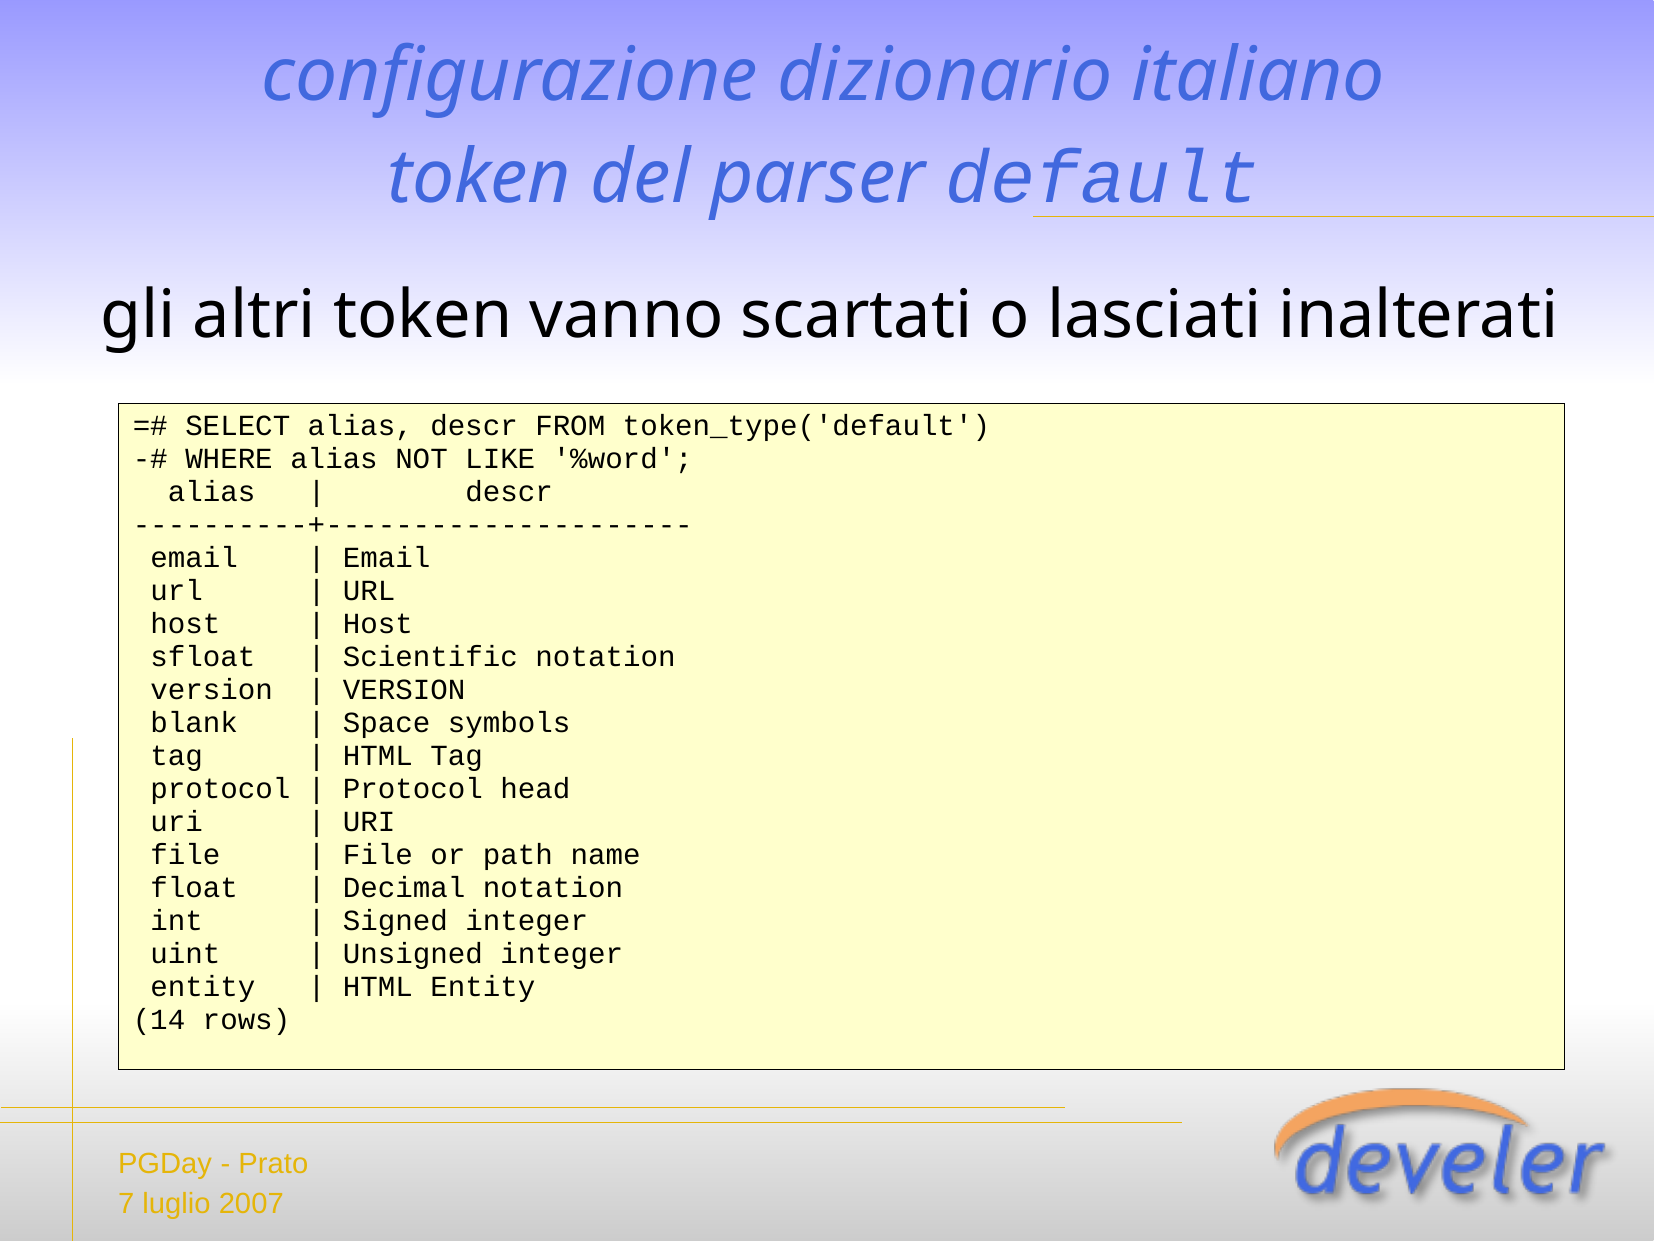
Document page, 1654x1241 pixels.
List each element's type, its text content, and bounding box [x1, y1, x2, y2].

picture [1269, 1083, 1622, 1211]
list gli altri token vanno scartati o lasciati inalterati [82, 265, 1571, 1093]
title configurazione dizionario italiano token del parser default [82, 29, 1565, 217]
